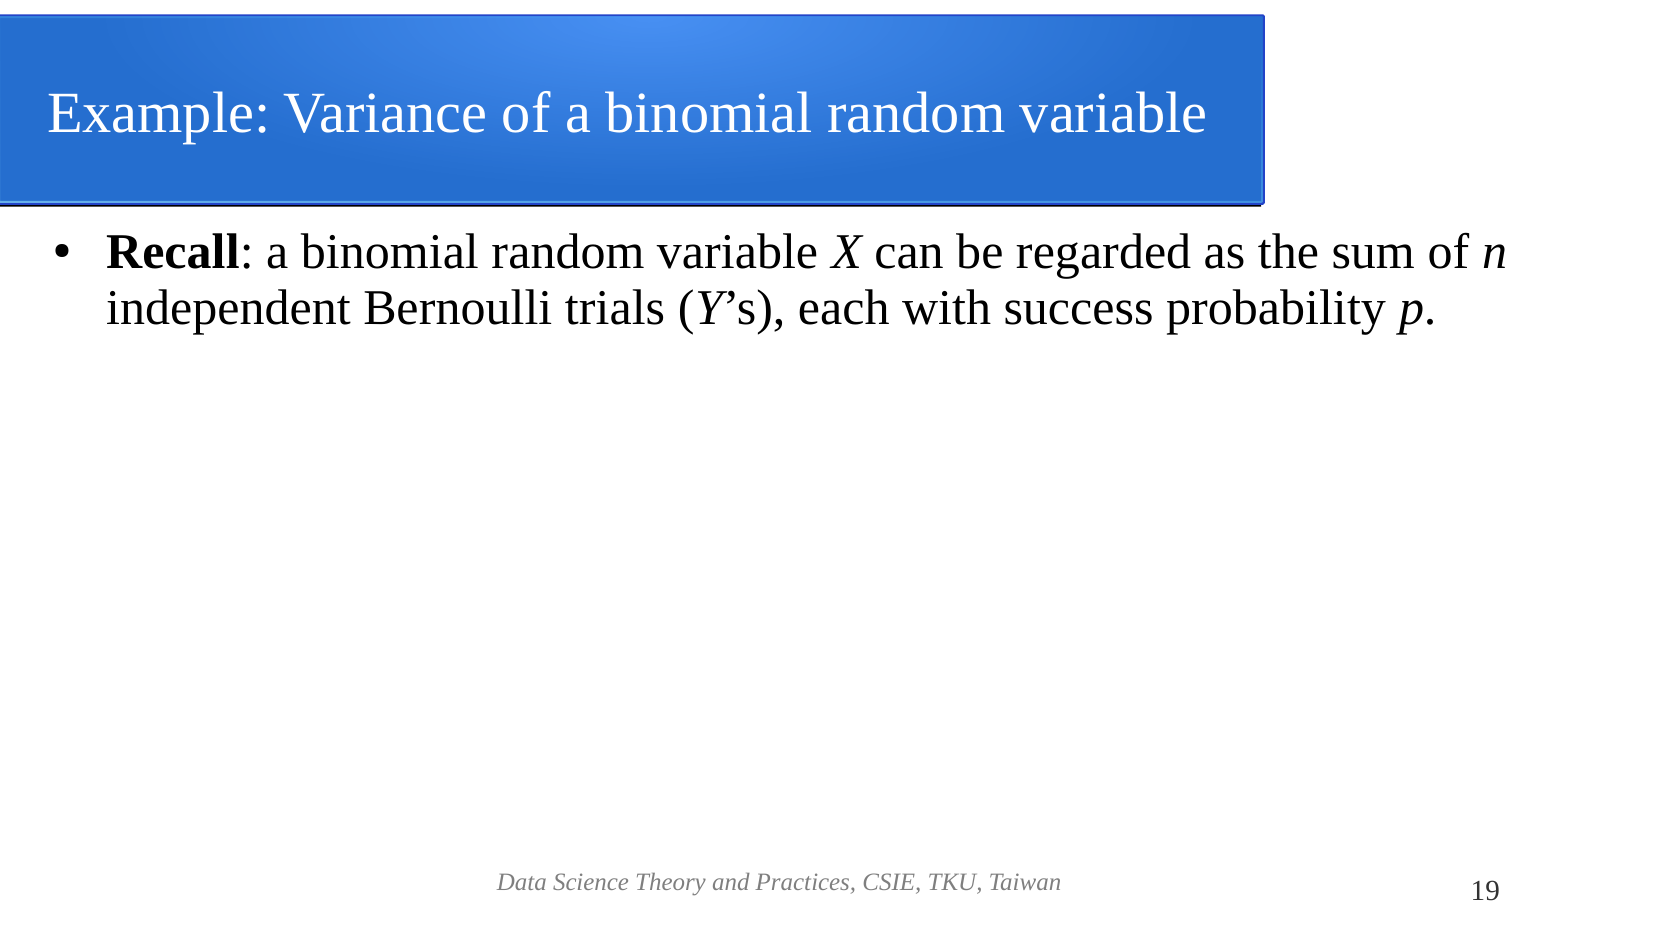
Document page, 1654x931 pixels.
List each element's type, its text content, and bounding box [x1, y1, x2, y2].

title Example: Variance of a binomial random variable [47, 35, 1252, 189]
list Recall: a binomial random variable X can be regarded as the sum of n independent Bernoulli trials (Y’s), each with success probability p. [35, 224, 1571, 764]
